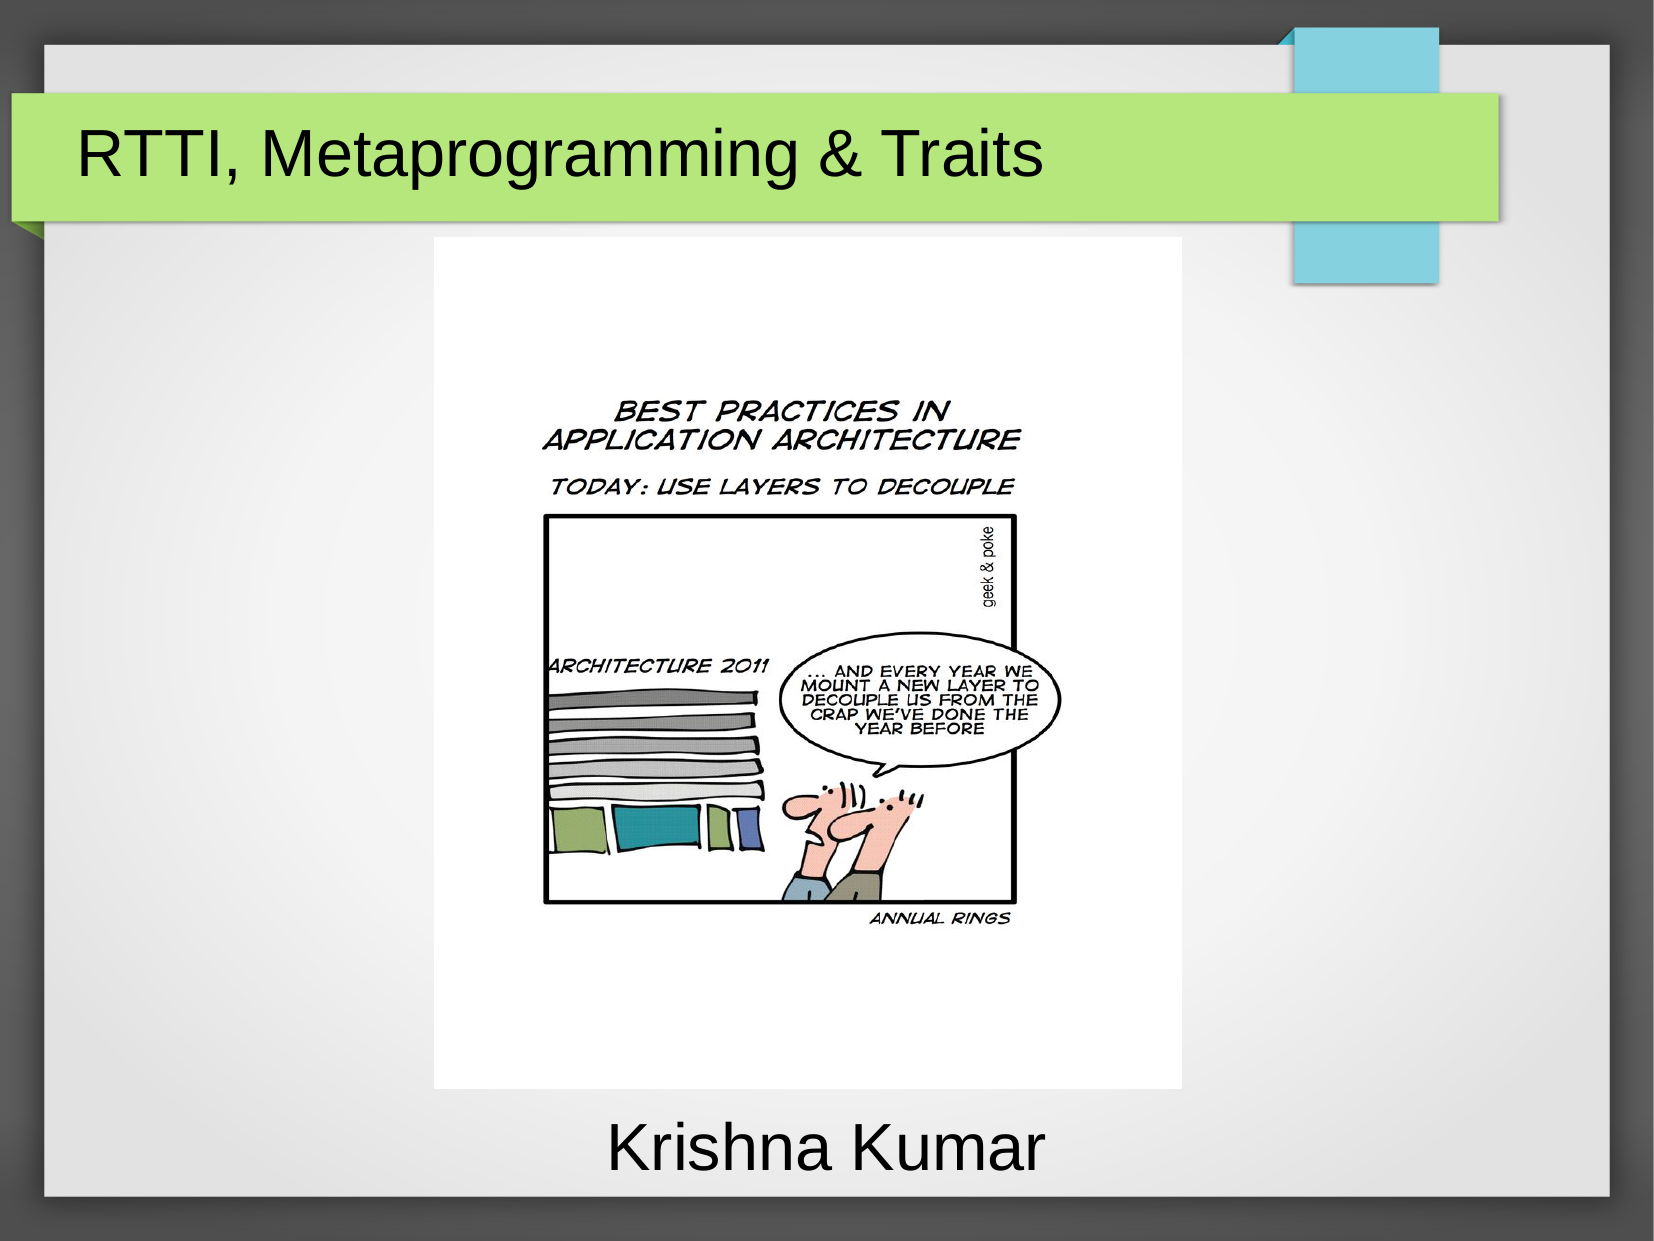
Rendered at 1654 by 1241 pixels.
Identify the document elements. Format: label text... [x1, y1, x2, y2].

title RTTI, Metaprogramming & Traits [76, 69, 1506, 238]
subtitle Krishna Kumar [82, 168, 1571, 1229]
picture [0, 0, 1654, 1241]
